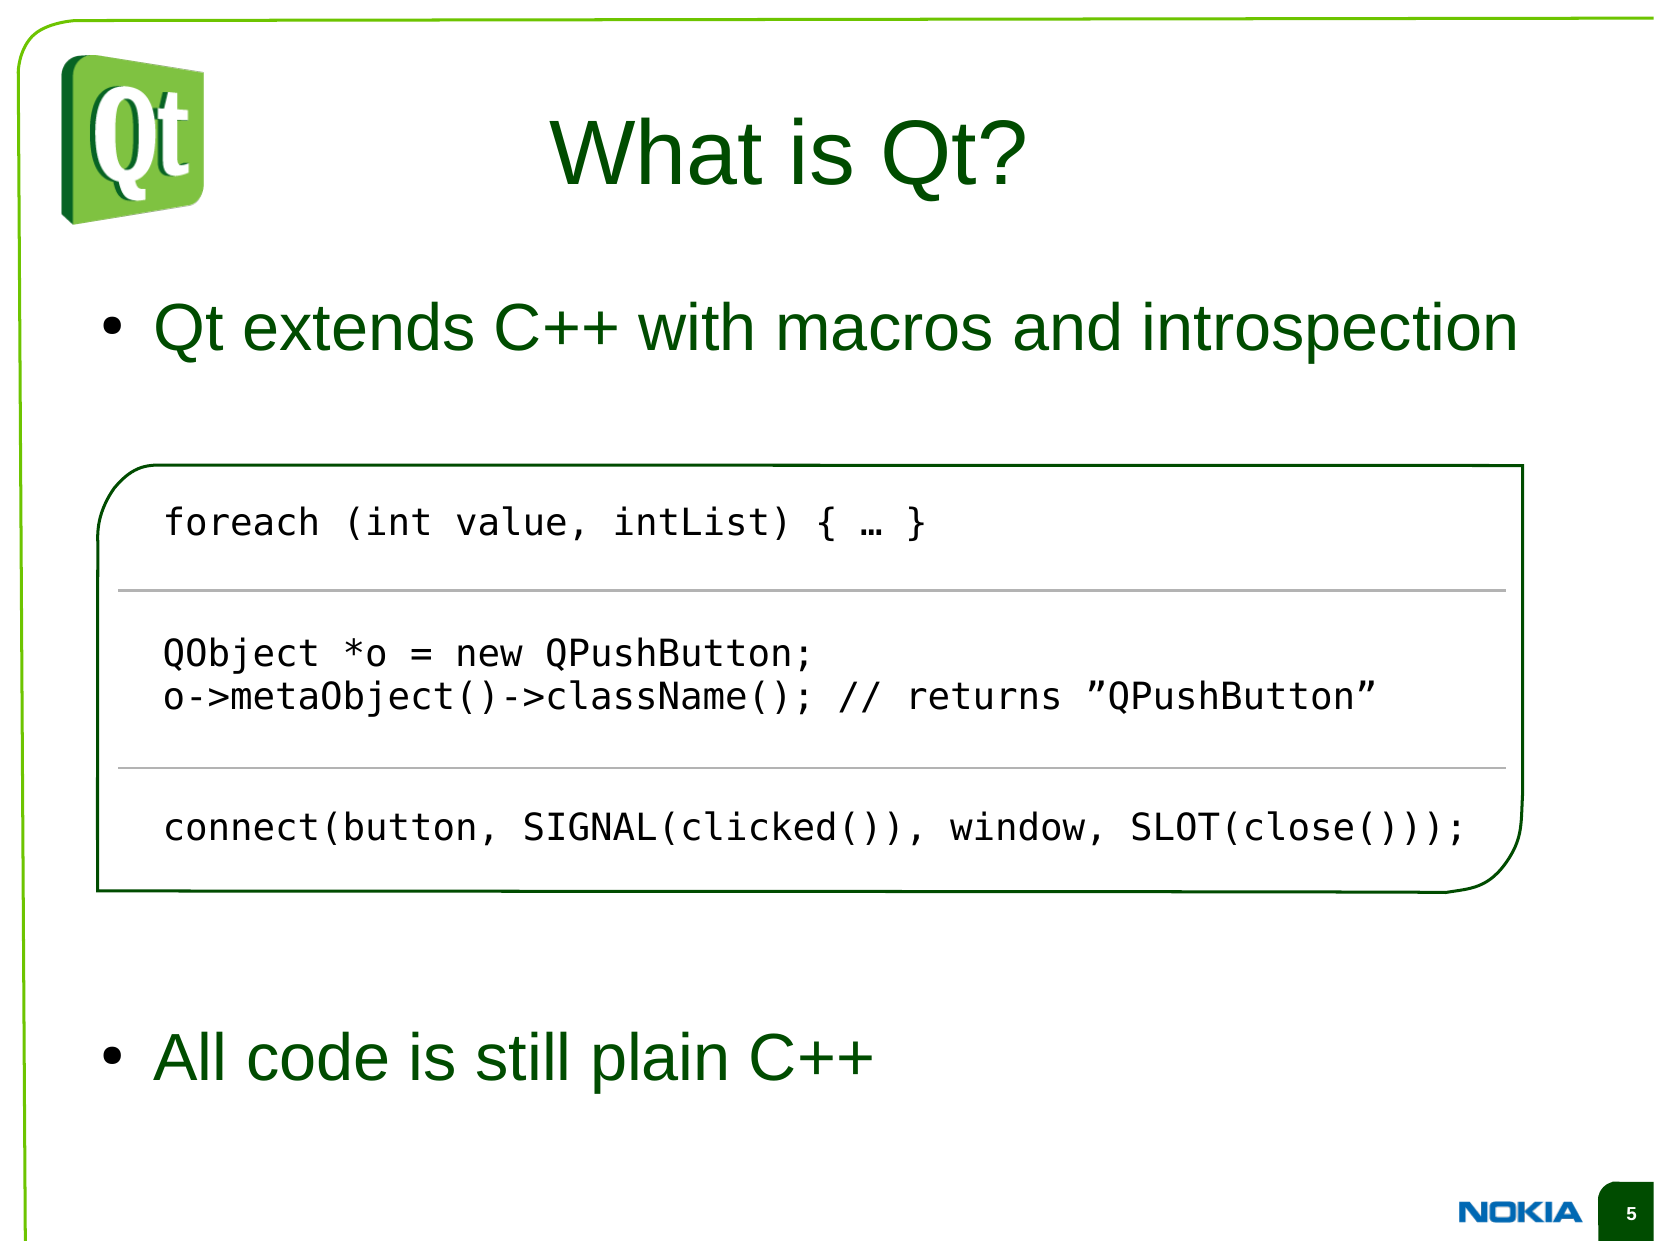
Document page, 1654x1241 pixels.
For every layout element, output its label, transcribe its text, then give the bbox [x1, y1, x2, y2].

picture [1459, 1201, 1583, 1223]
title What is Qt? [251, 49, 1327, 257]
picture [61, 55, 204, 225]
list Qt extends C++ with macros and introspection All code is still plain C++ [82, 290, 1571, 1096]
text_box foreach (int value, intList) { … } QObject *o = new QPushButton; o->metaObject()->className(); // returns ”QPushButton” connect(button, SIGNAL(clicked()), window, SLOT(close())); [147, 769, 1483, 857]
text_box foreach (int value, intList) { … } QObject *o = new QPushButton; o->metaObject()->className(); // returns ”QPushButton” connect(button, SIGNAL(clicked()), window, SLOT(close())); [147, 592, 1483, 767]
text_box foreach (int value, intList) { … } QObject *o = new QPushButton; o->metaObject()->className(); // returns ”QPushButton” connect(button, SIGNAL(clicked()), window, SLOT(close())); [147, 493, 1483, 589]
